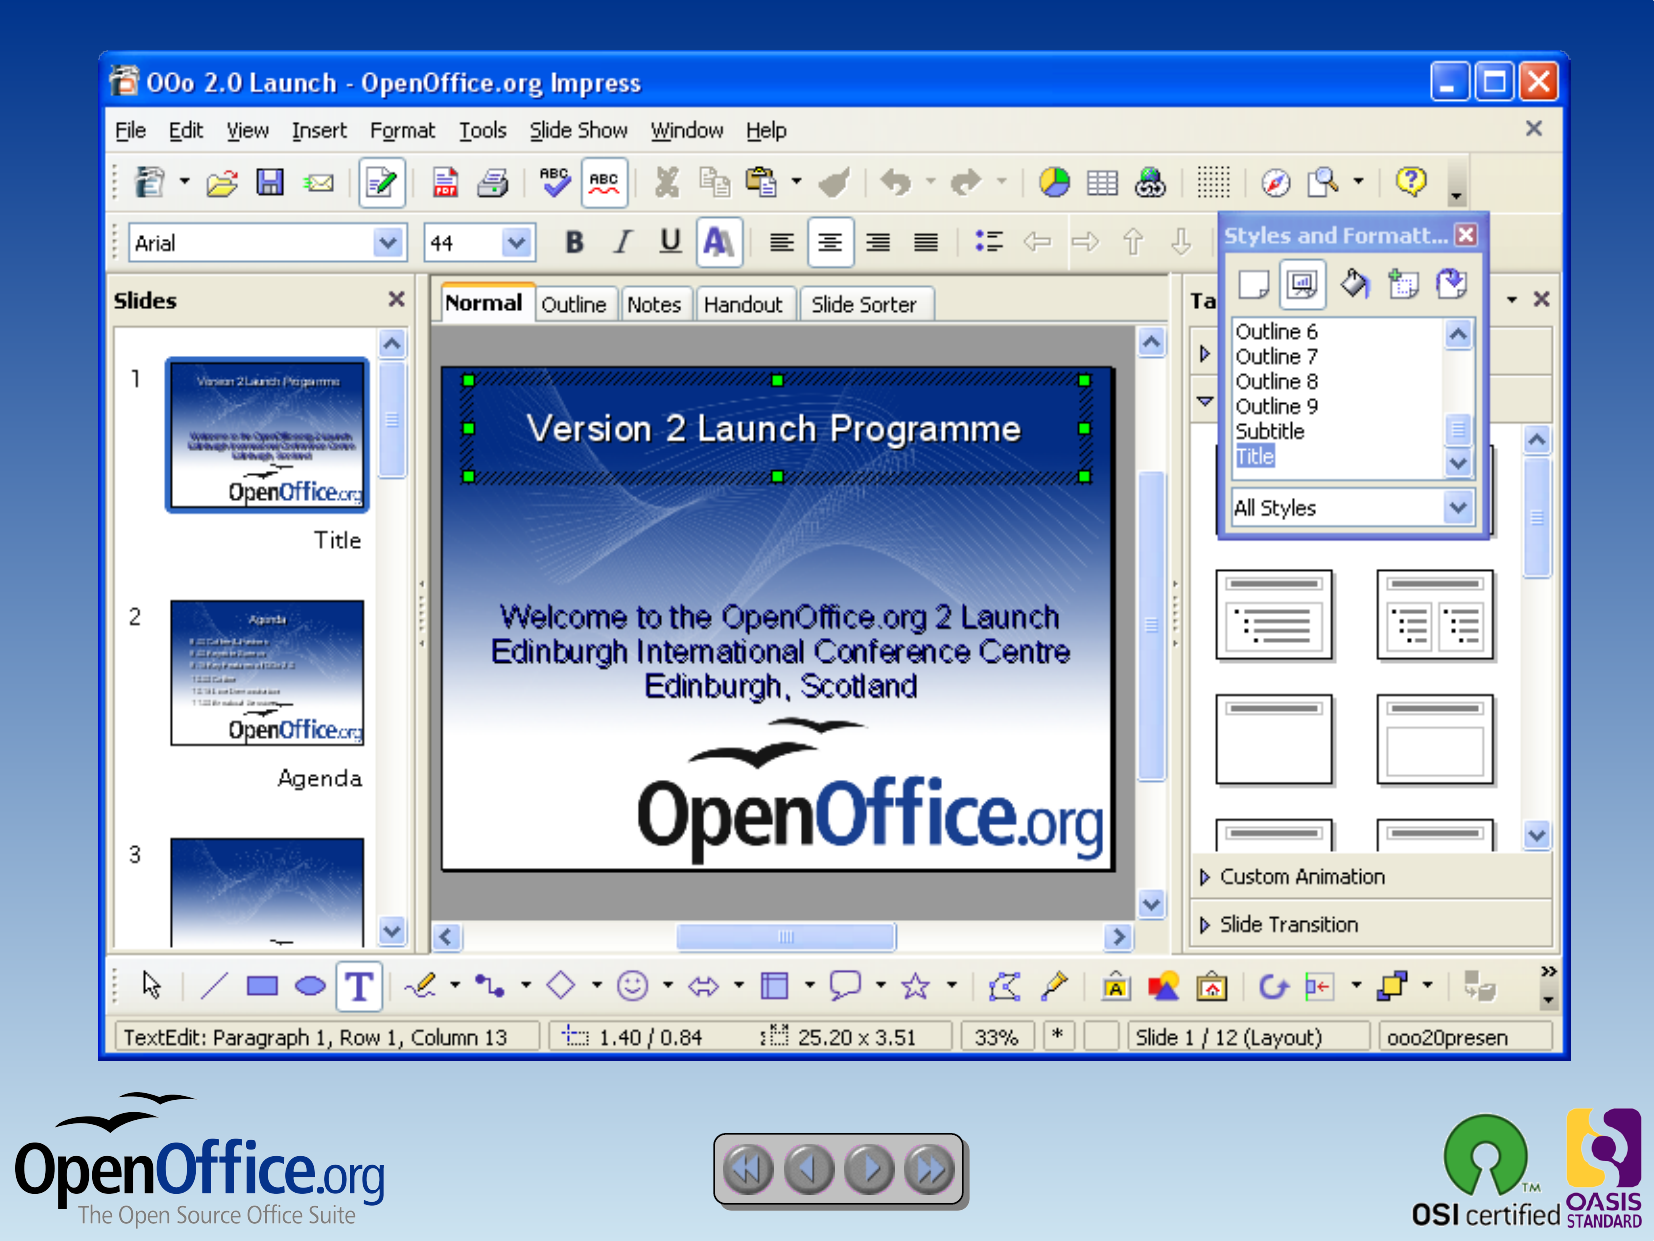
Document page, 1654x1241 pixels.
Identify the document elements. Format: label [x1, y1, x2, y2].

picture [723, 1144, 774, 1195]
picture [844, 1144, 895, 1195]
picture [904, 1144, 955, 1195]
picture [784, 1144, 835, 1195]
text_box [714, 1133, 963, 1204]
picture [98, 50, 1571, 1061]
picture [15, 1092, 384, 1229]
picture [1405, 1102, 1654, 1238]
